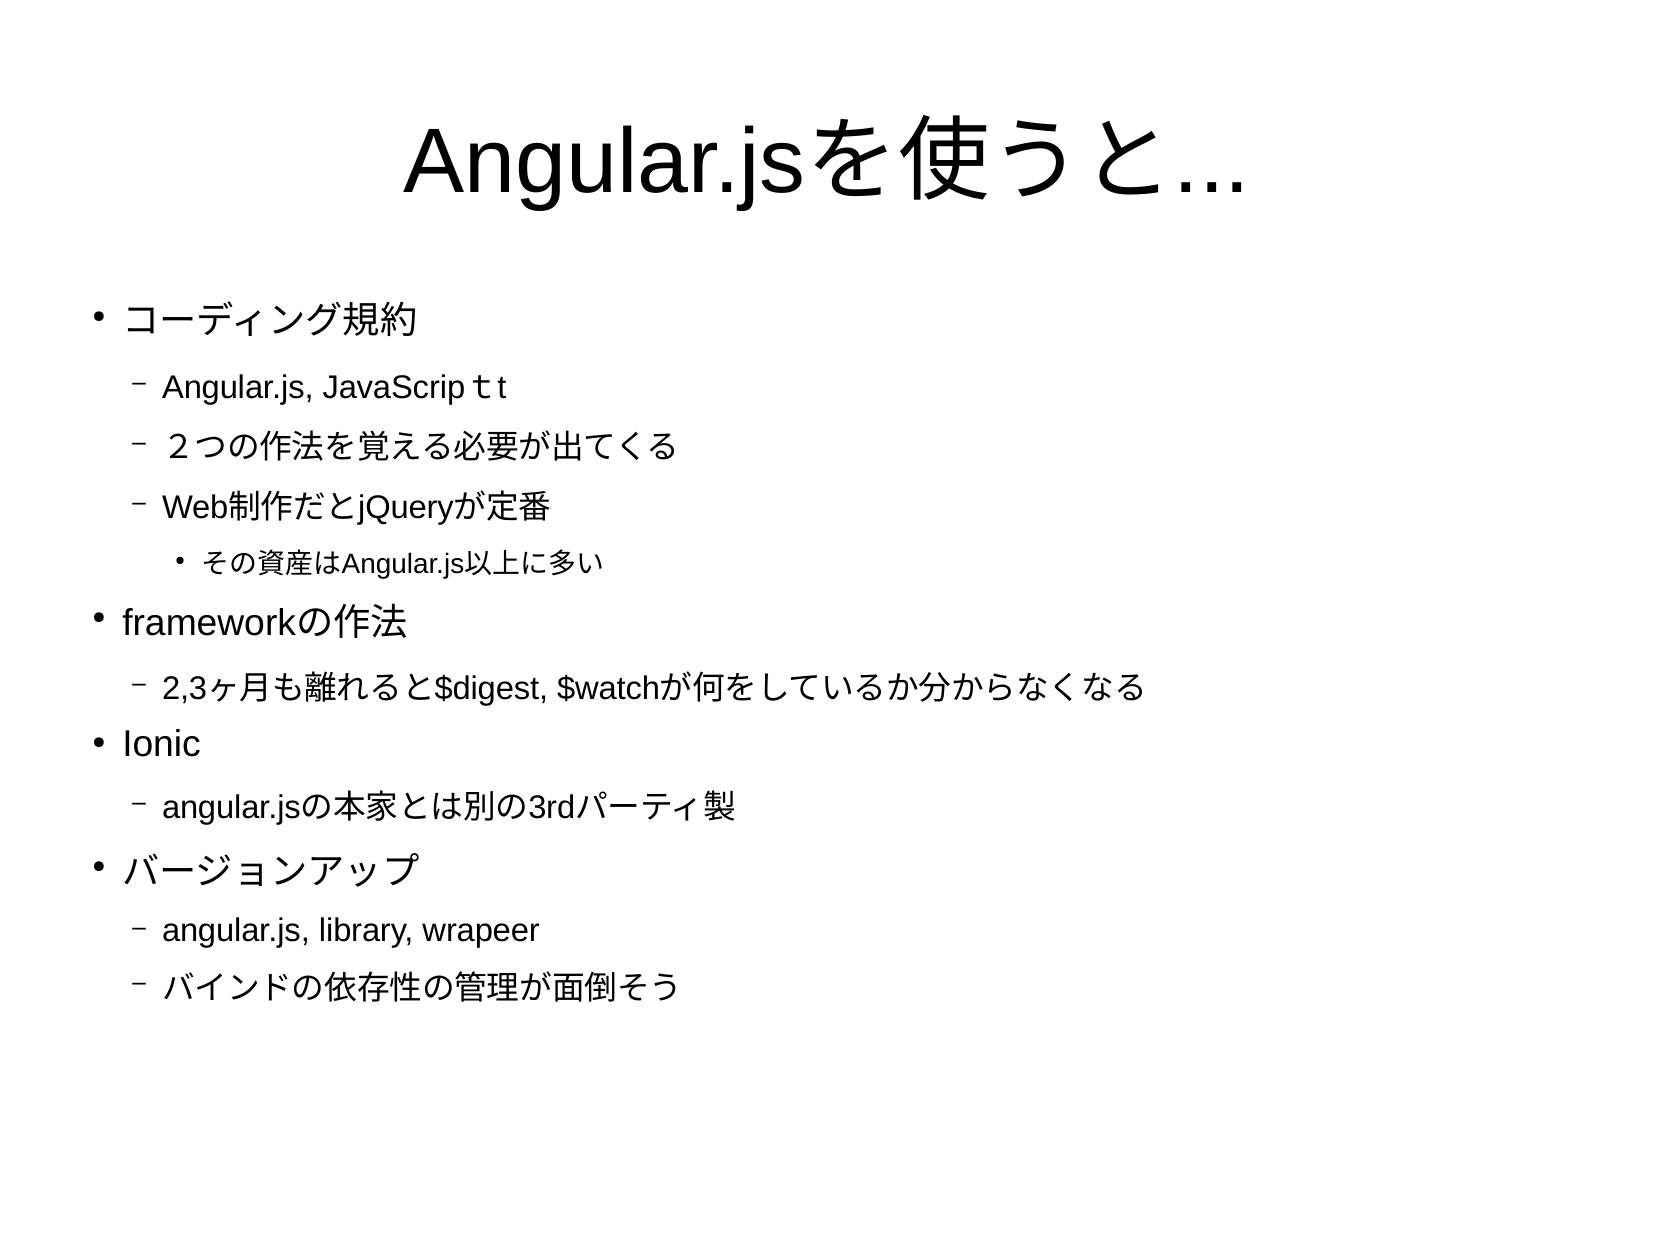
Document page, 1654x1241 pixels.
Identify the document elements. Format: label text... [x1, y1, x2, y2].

list コーディング規約 Angular.js, JavaScripｔt ２つの作法を覚える必要が出てくる Web制作だとjQueryが定番 その資産はAngular.js以上に多い frameworkの作法 2,3ヶ月も離れると$digest, $watchが何をしているか分からなくなる Ionic angular.jsの本家とは別の3rdパーティ製 バージョンアップ angular.js, library, wrapeer バインドの依存性の管理が面倒そう [82, 290, 1571, 1010]
title Angular.jsを使うと... [82, 49, 1571, 257]
